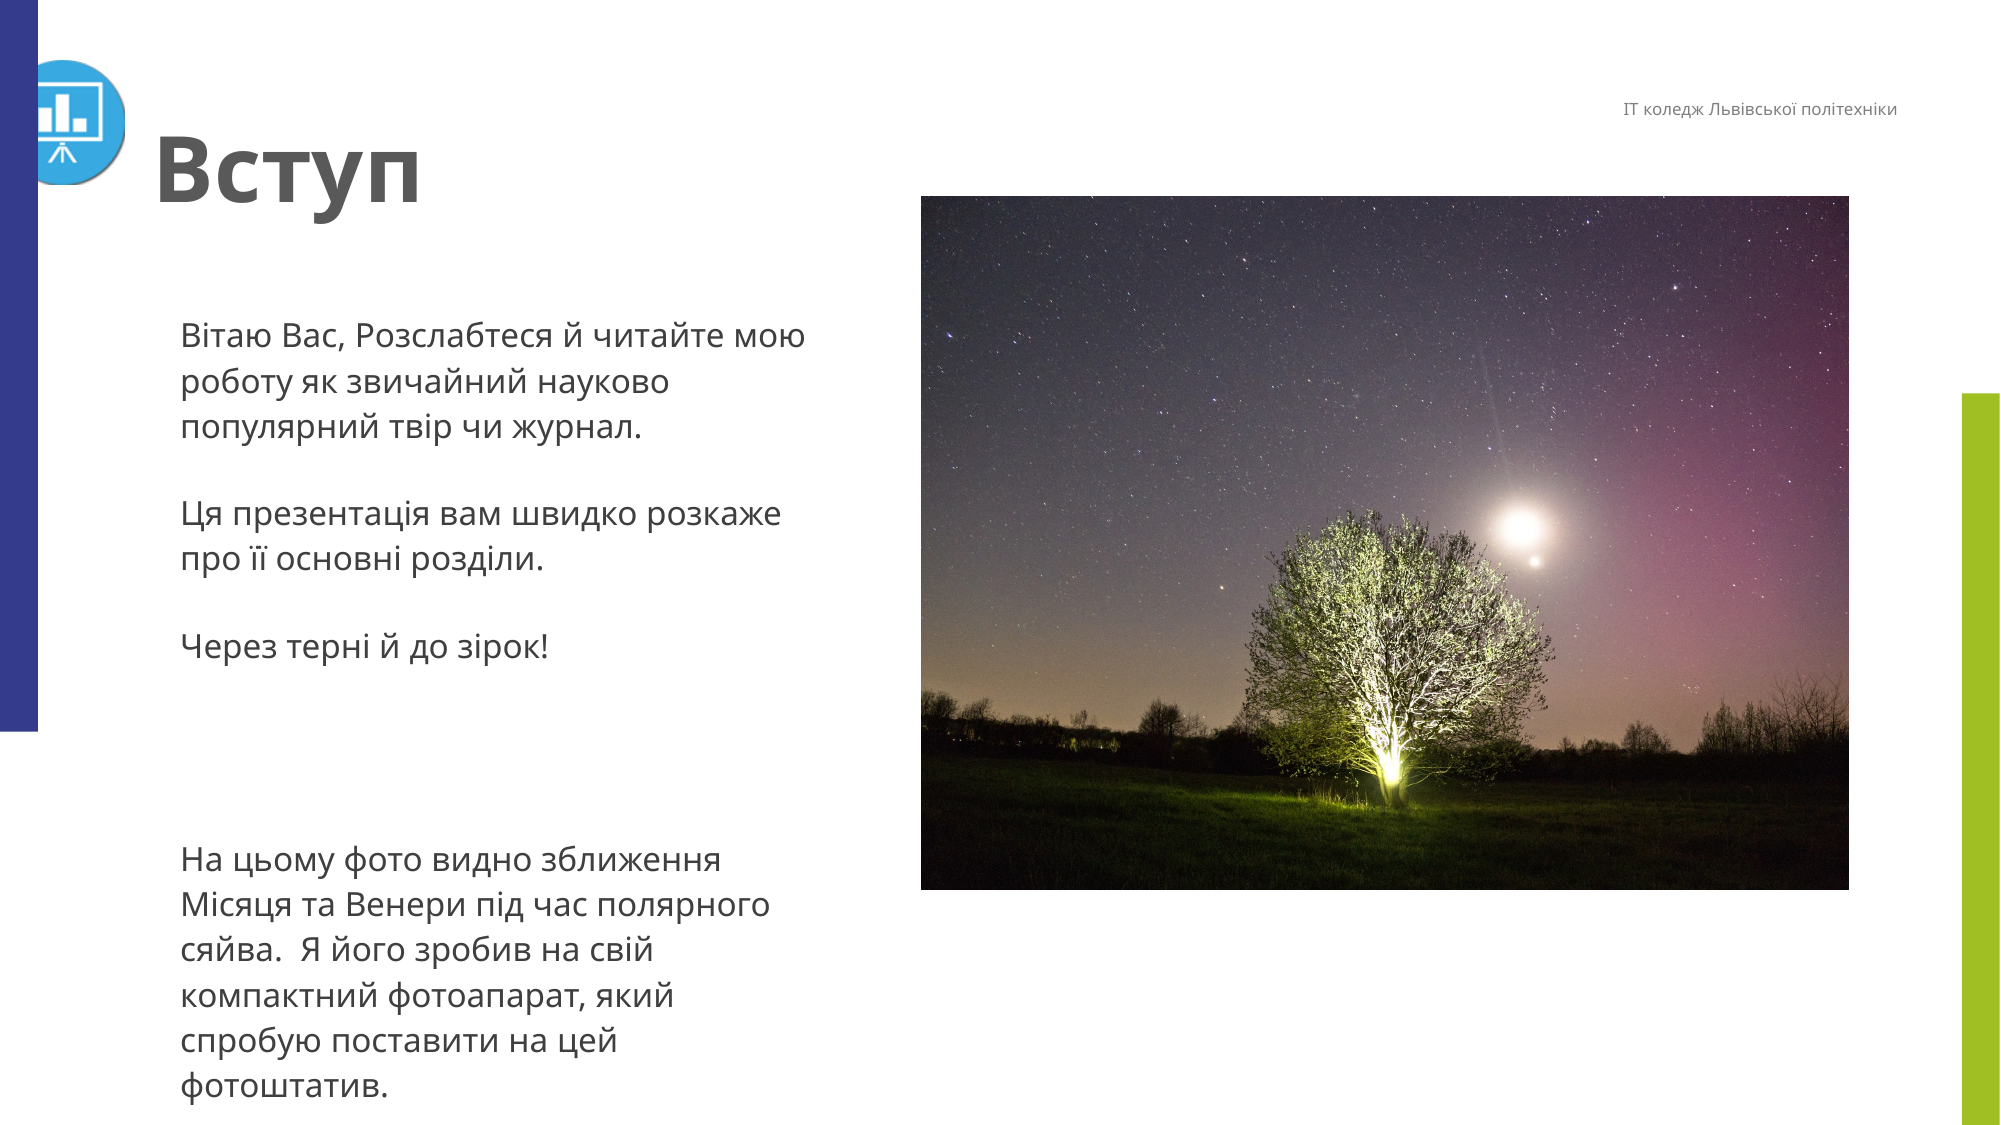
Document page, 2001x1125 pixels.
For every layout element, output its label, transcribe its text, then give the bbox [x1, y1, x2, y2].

text_box IT коледж Львівської політехніки [1345, 85, 1913, 161]
text_box [0, 0, 38, 732]
picture [38, 60, 125, 185]
picture [921, 196, 1849, 890]
text_box Вітаю Вас, Розслабтеся й читайте мою роботу як звичайний науково популярний твір чи журнал. Ця презентація вам швидко розкаже про її основні розділи. Через терні й до зірок! На цьому фото видно зближення Місяця та Венери під час полярного сяйва. Я його зробив на свій компактний фотоапарат, який спробую поставити на цей фотоштатив. [165, 304, 823, 950]
title Вступ [137, 59, 1863, 278]
text_box [1961, 393, 2000, 1125]
